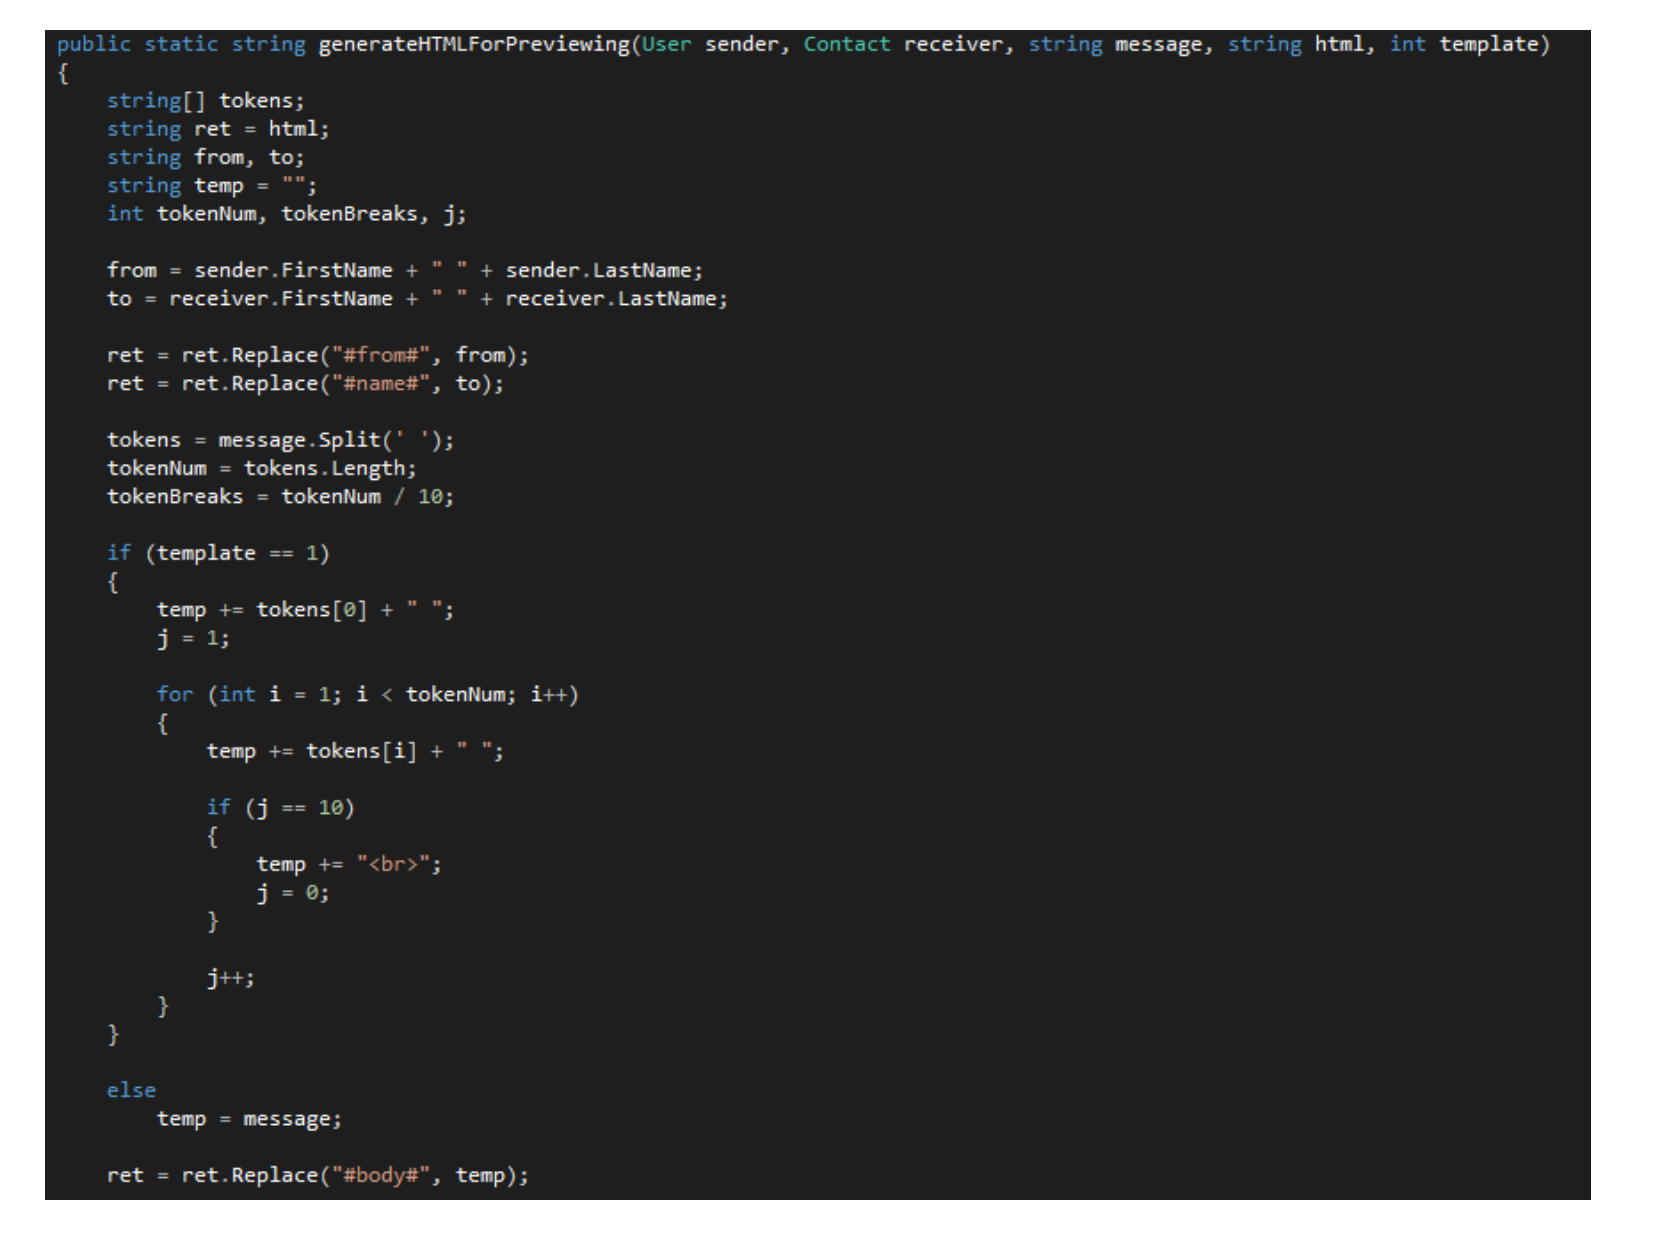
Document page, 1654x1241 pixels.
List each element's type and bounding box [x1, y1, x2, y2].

picture [45, 30, 1591, 1201]
